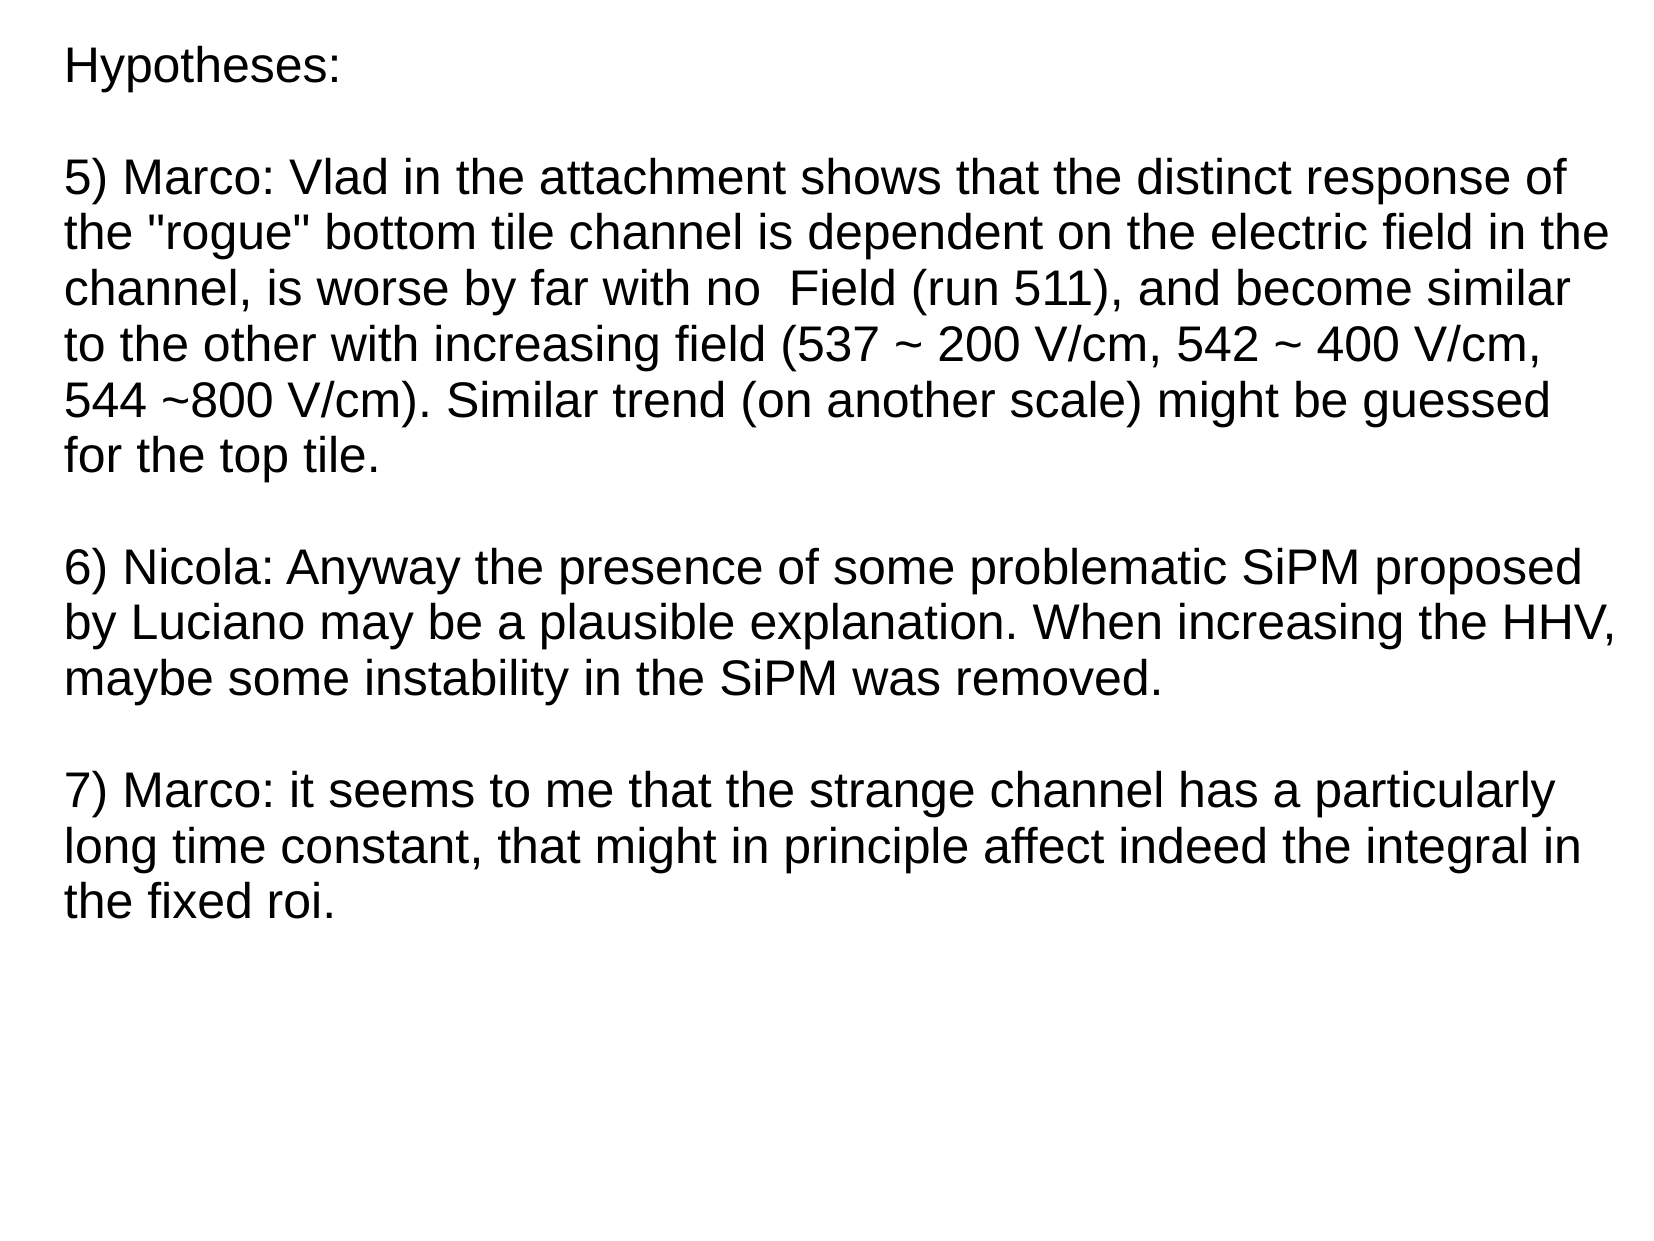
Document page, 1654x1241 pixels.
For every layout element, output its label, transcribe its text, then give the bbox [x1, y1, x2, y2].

text_box Hypotheses: 5) Marco: Vlad in the attachment shows that the distinct response of the "rogue" bottom tile channel is dependent on the electric field in the channel, is worse by far with no Field (run 511), and become similar to the other with increasing field (537 ~ 200 V/cm, 542 ~ 400 V/cm, 544 ~800 V/cm). Similar trend (on another scale) might be guessed for the top tile. 6) Nicola: Anyway the presence of some problematic SiPM proposed by Luciano may be a plausible explanation. When increasing the HHV, maybe some instability in the SiPM was removed. 7) Marco: it seems to me that the strange channel has a particularly long time constant, that might in principle affect indeed the integral in the fixed roi. [49, 30, 1636, 1201]
